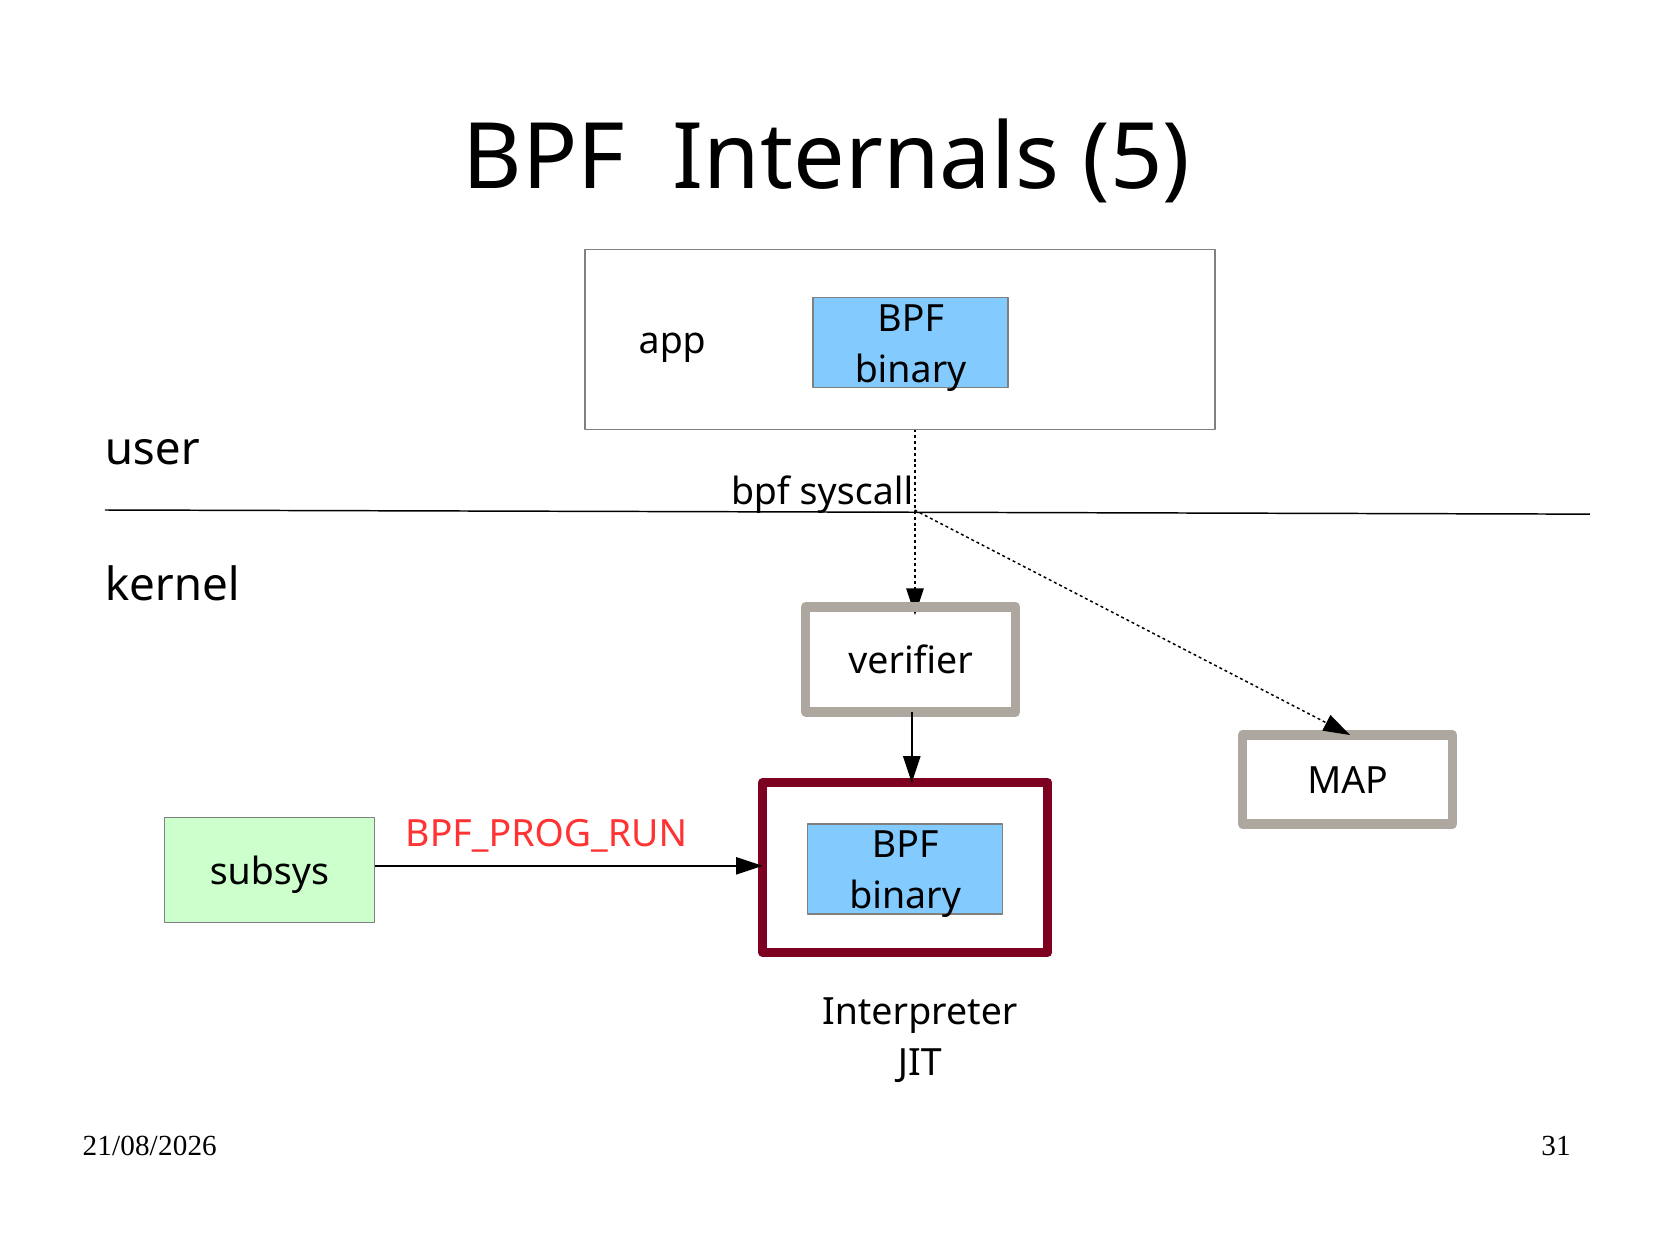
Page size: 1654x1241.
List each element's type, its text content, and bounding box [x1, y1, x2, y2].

title BPF Internals (5) [82, 49, 1571, 257]
text_box app [585, 249, 1216, 430]
text_box BPF binary [807, 824, 1003, 915]
text_box kernel [90, 544, 245, 615]
text_box MAP [1242, 735, 1453, 825]
text_box verifier [805, 606, 1016, 712]
text_box subsys [164, 817, 375, 923]
text_box BPF_PROG_RUN [390, 799, 698, 860]
text_box bpf syscall [716, 456, 945, 518]
text_box user [90, 408, 204, 479]
text_box Interpreter JIT [807, 977, 1015, 1083]
